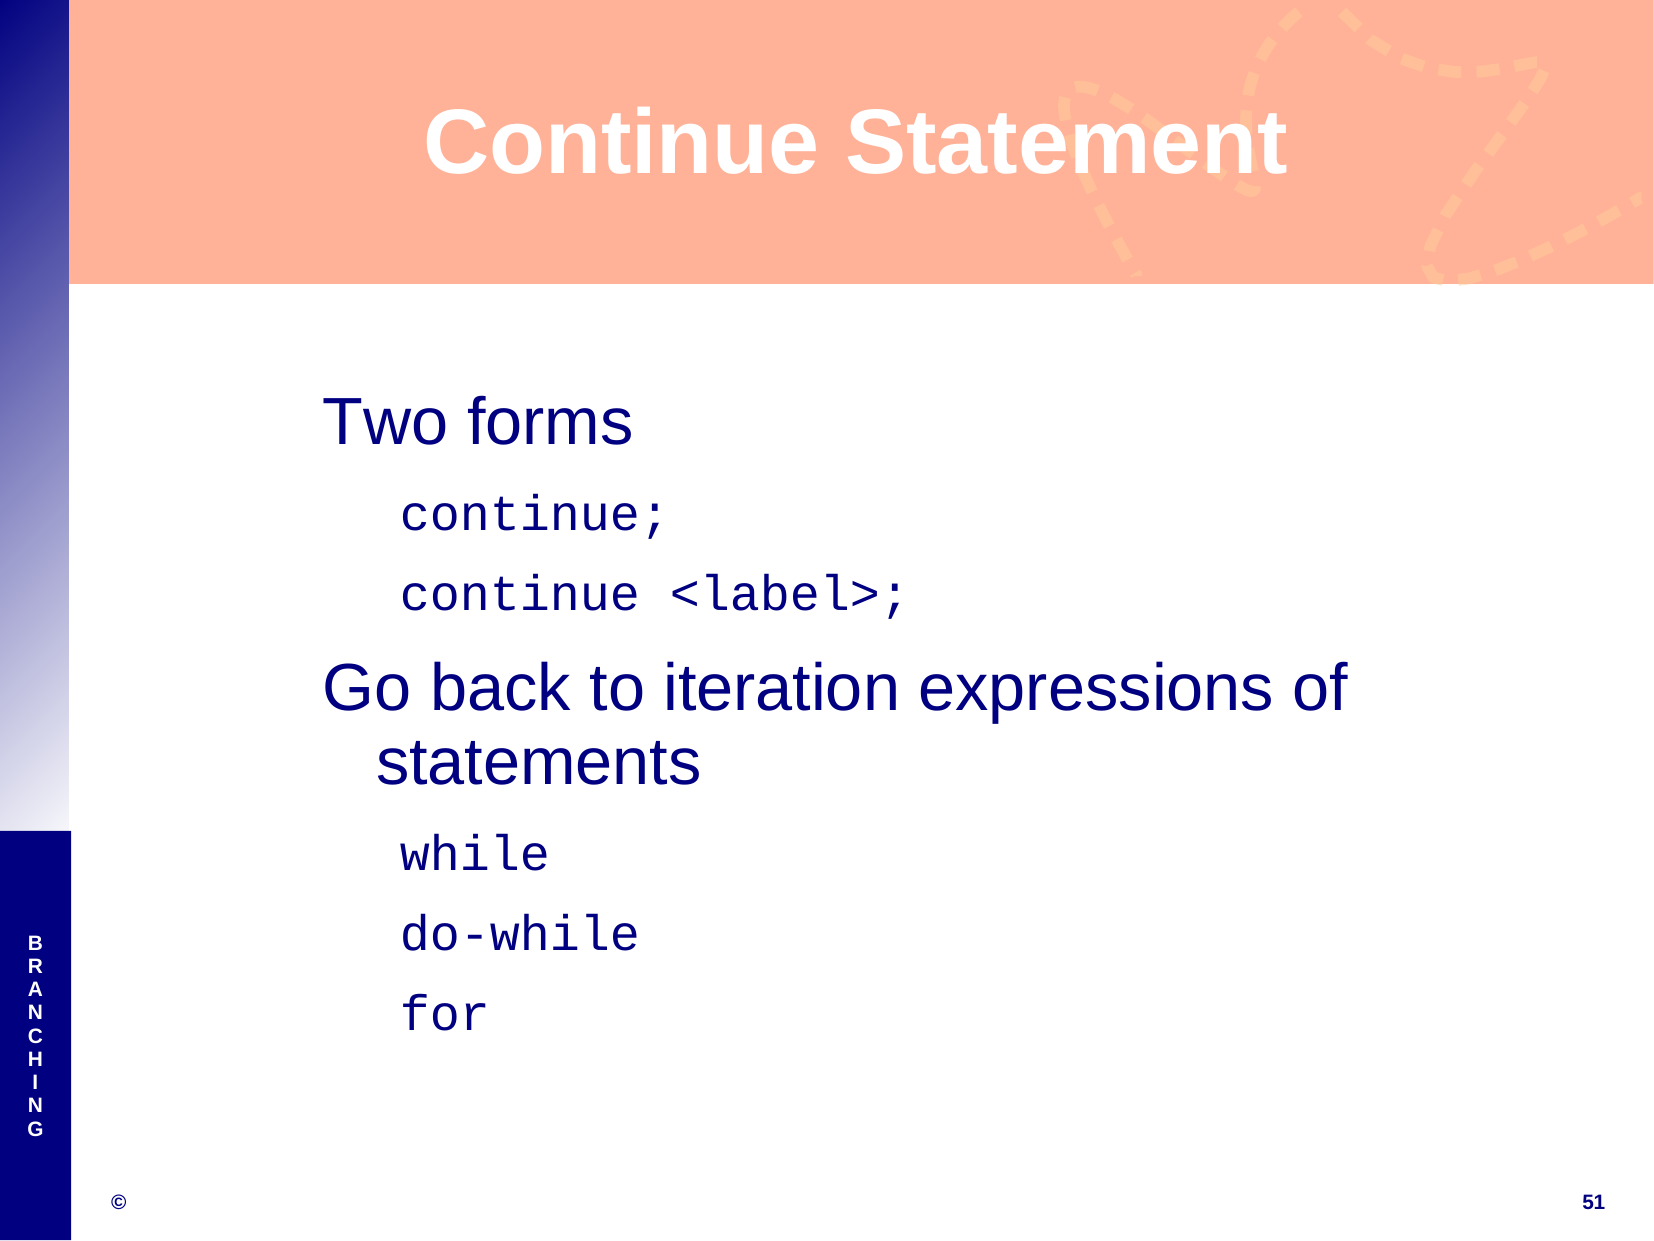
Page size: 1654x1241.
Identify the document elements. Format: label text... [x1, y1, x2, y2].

list Two forms continue; continue <label>; Go back to iteration expressions of statements while do-while for [305, 384, 1445, 1053]
text_box B R A N C H I N G [0, 830, 71, 1241]
title Continue Statement [96, 37, 1617, 246]
